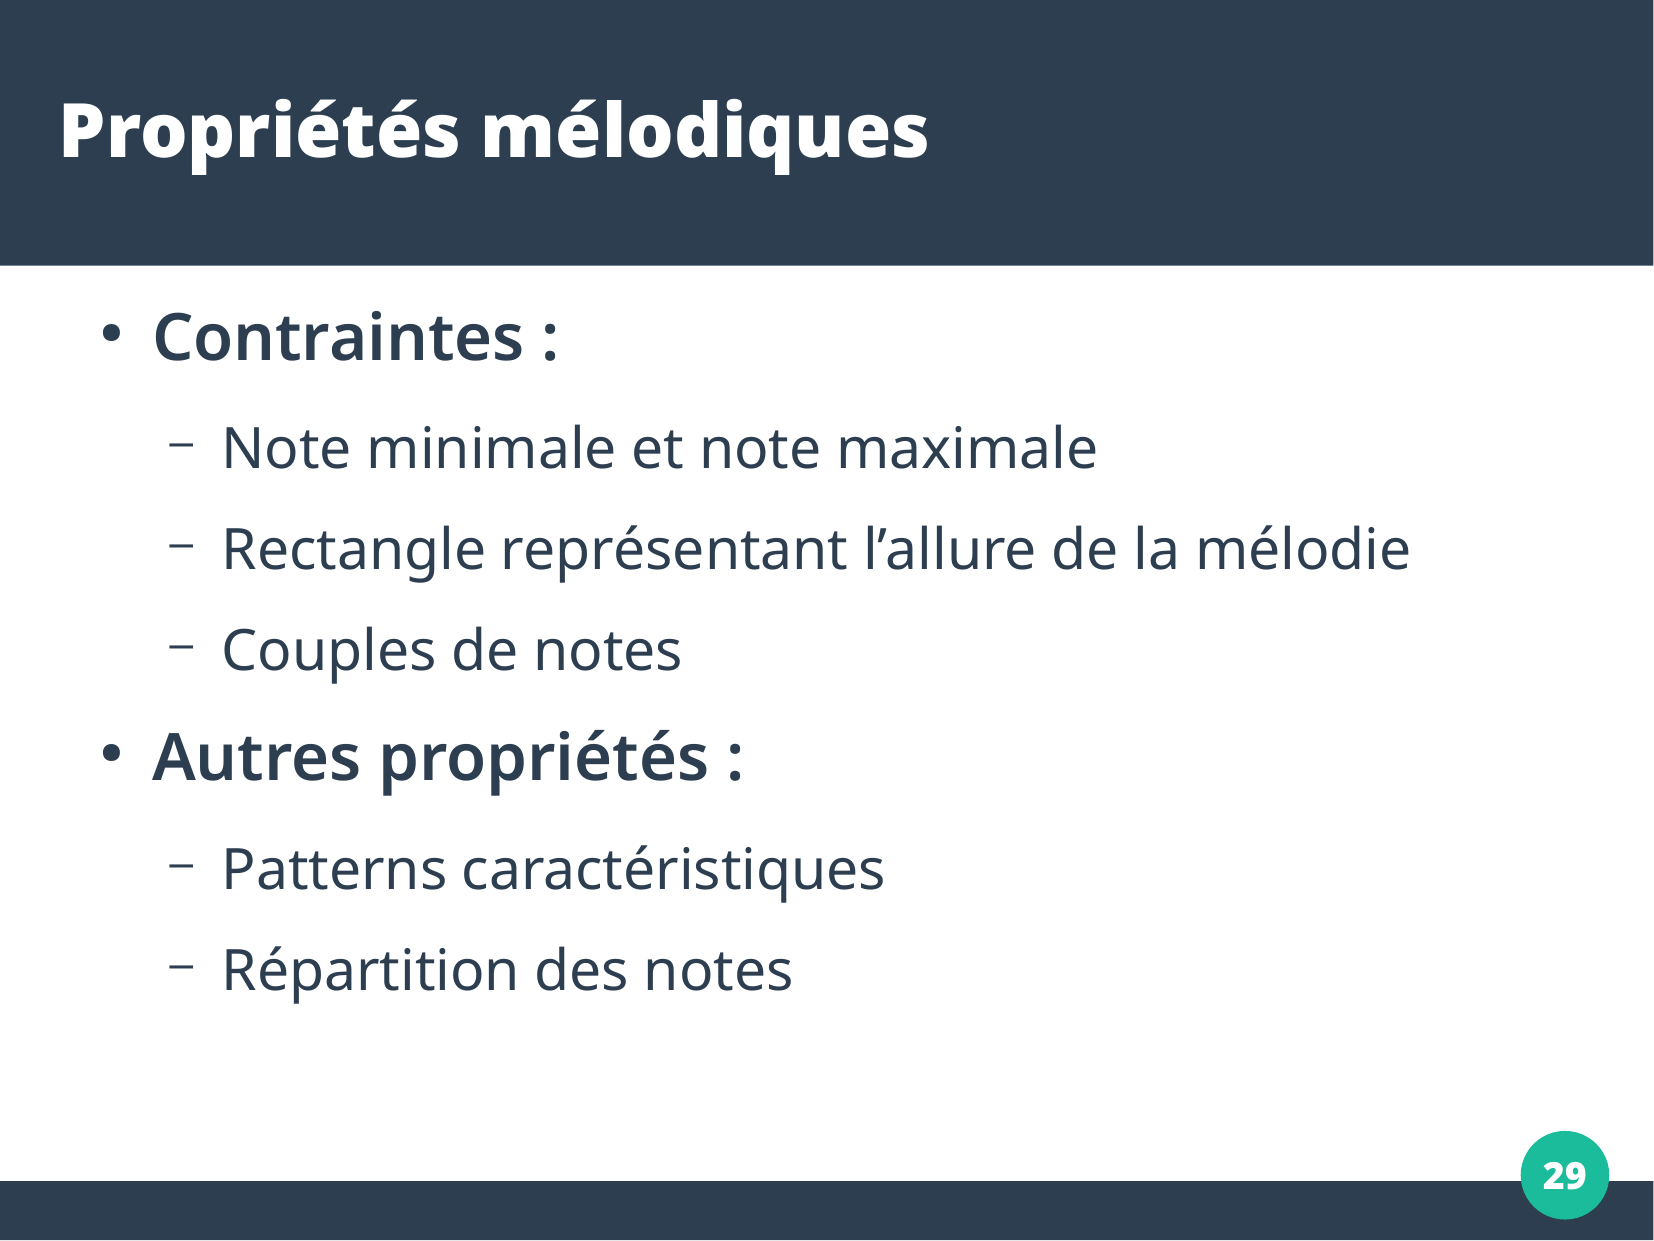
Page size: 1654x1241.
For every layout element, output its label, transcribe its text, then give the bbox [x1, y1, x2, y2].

list Contraintes : Note minimale et note maximale Rectangle représentant l’allure de la mélodie Couples de notes Autres propriétés : Patterns caractéristiques Répartition des notes [82, 290, 1571, 1010]
title Propriétés mélodiques [59, 49, 1595, 207]
